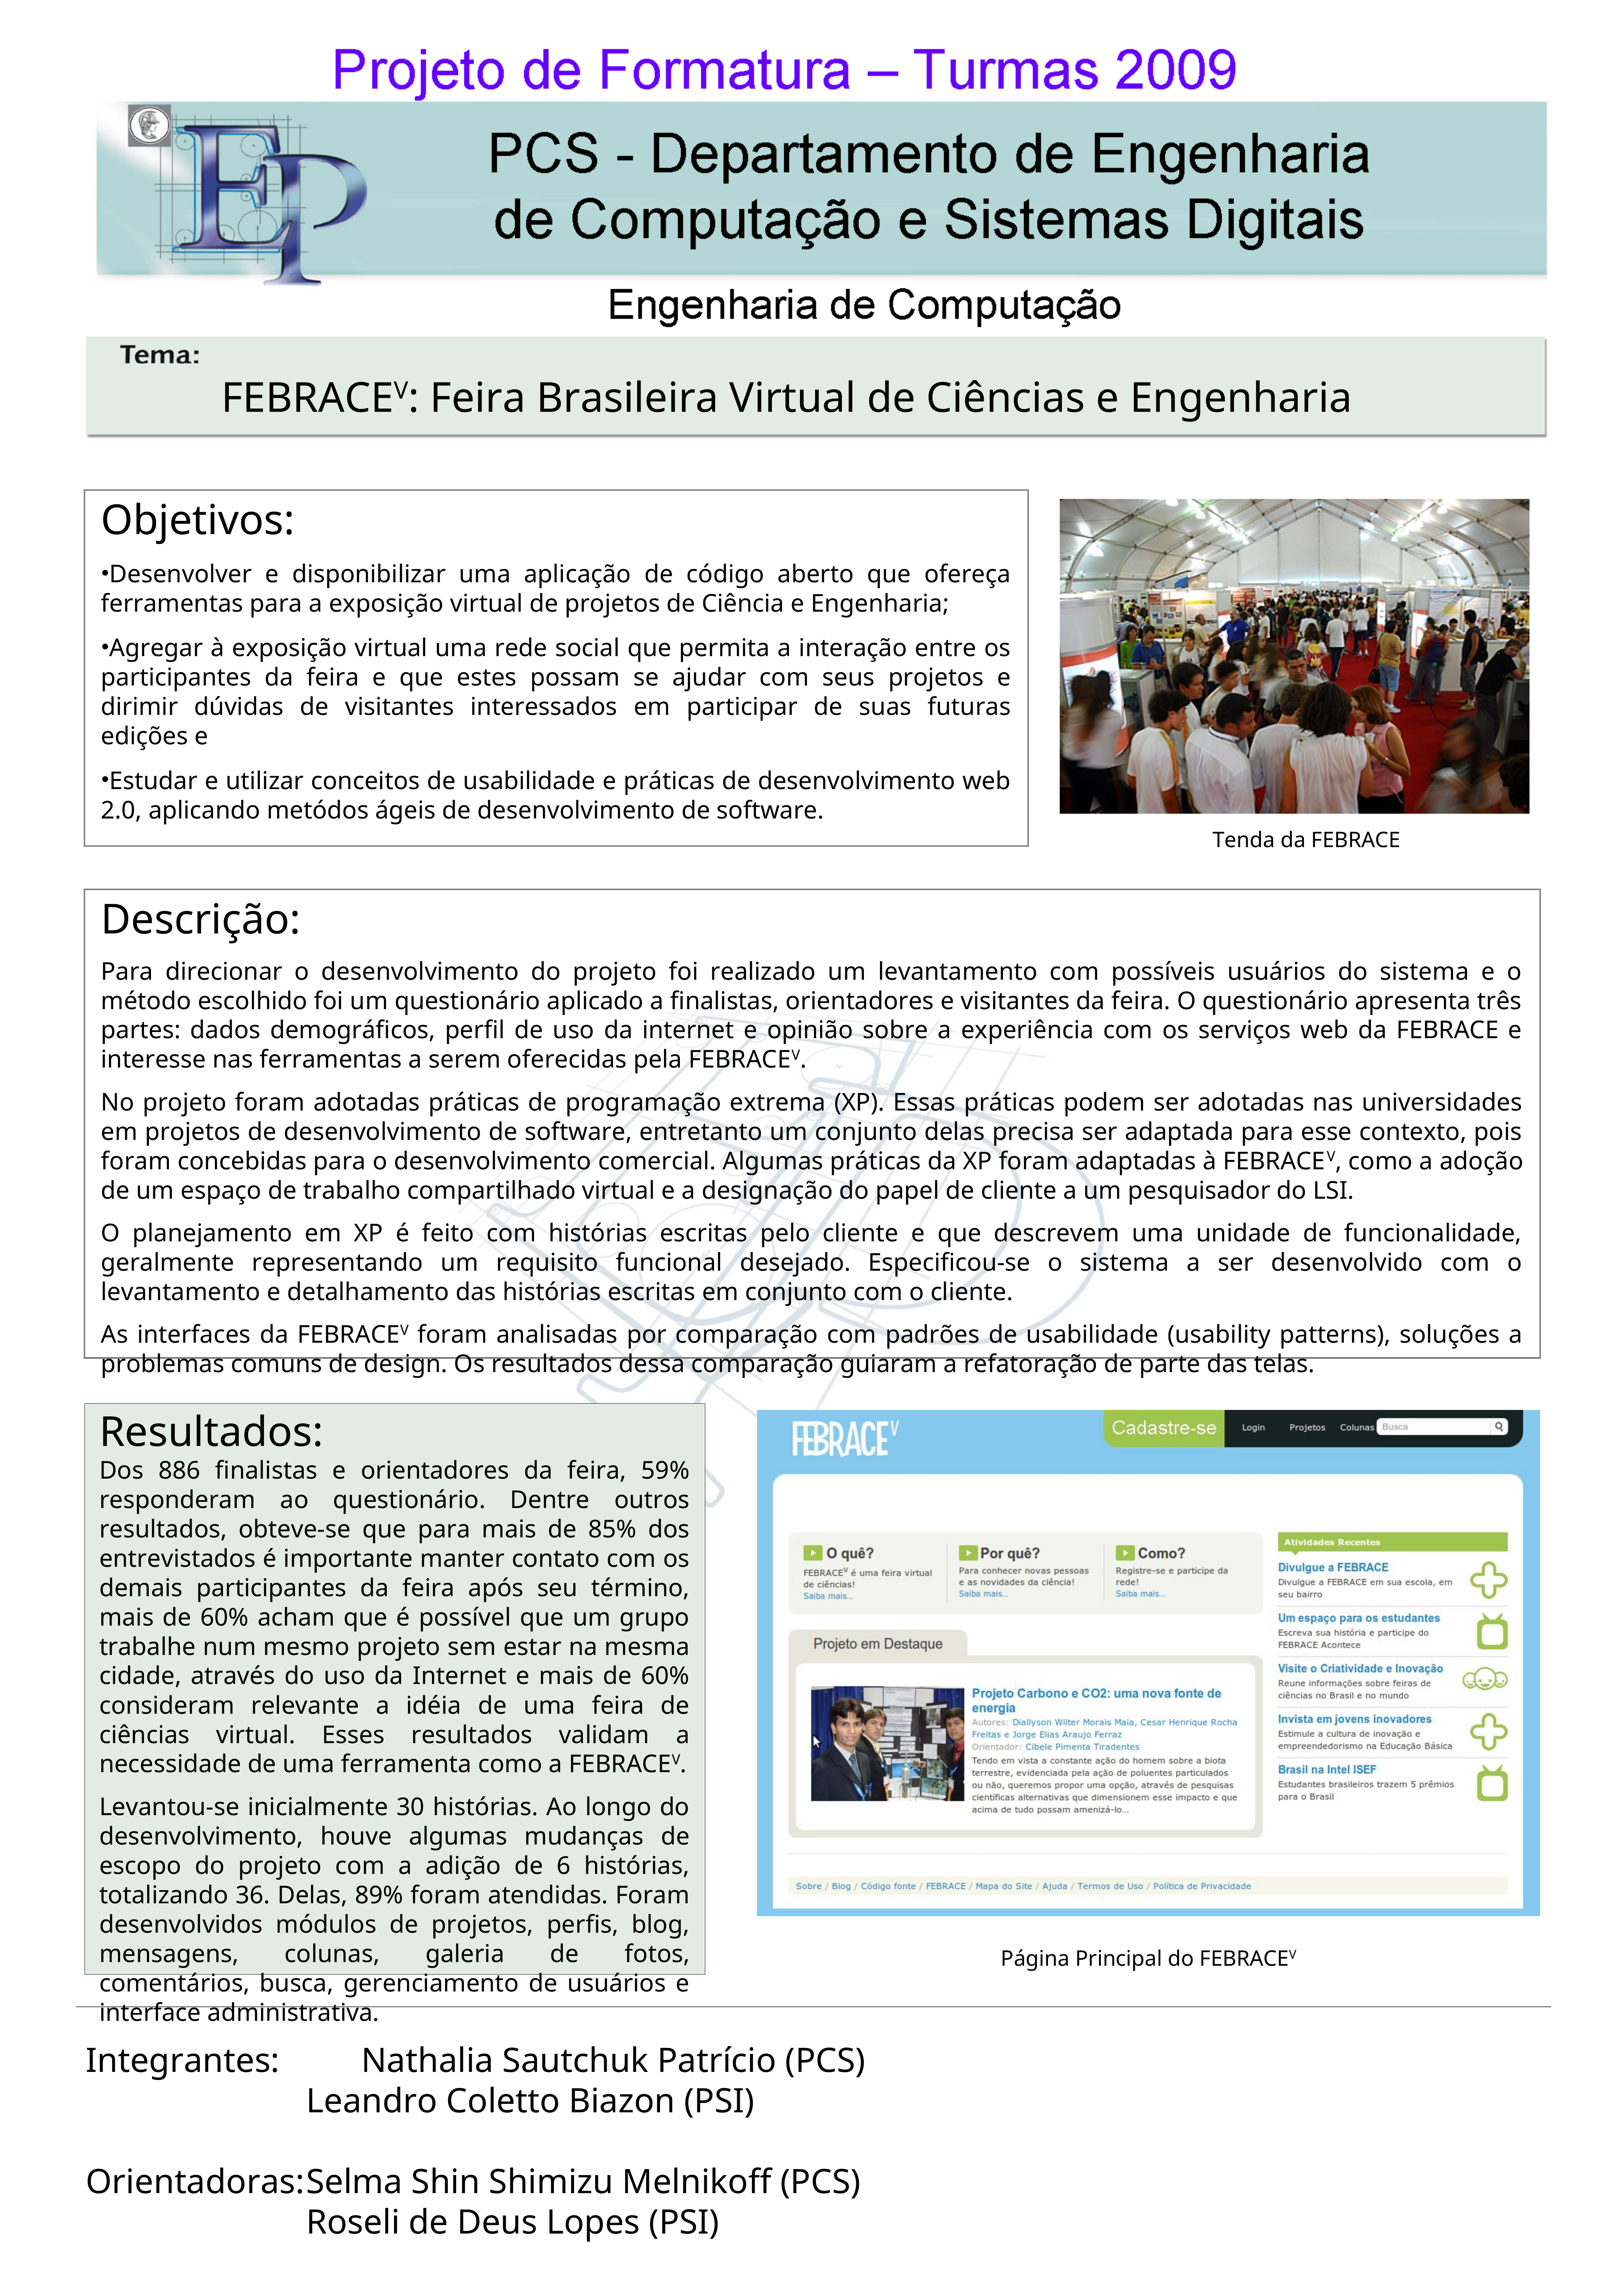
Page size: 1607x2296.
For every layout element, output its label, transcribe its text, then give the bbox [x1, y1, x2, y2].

text_box Descrição: Para direcionar o desenvolvimento do projeto foi realizado um levantamento com possíveis usuários do sistema e o método escolhido foi um questionário aplicado a finalistas, orientadores e visitantes da feira. O questionário apresenta três partes: dados demográficos, perfil de uso da internet e opinião sobre a experiência com os serviços web da FEBRACE e interesse nas ferramentas a serem oferecidas pela FEBRACEV. No projeto foram adotadas práticas de programação extrema (XP). Essas práticas podem ser adotadas nas universidades em projetos de desenvolvimento de software, entretanto um conjunto delas precisa ser adaptada para esse contexto, pois foram concebidas para o desenvolvimento comercial. Algumas práticas da XP foram adaptadas à FEBRACEV, como a adoção de um espaço de trabalho compartilhado virtual e a designação do papel de cliente a um pesquisador do LSI. O planejamento em XP é feito com histórias escritas pelo cliente e que descrevem uma unidade de funcionalidade, geralmente representando um requisito funcional desejado. Especificou-se o sistema a ser desenvolvido com o levantamento e detalhamento das histórias escritas em conjunto com o cliente. As interfaces da FEBRACEV foram analisadas por comparação com padrões de usabilidade (usability patterns), soluções a problemas comuns de design. Os resultados dessa comparação guiaram a refatoração de parte das telas. [84, 889, 1540, 1358]
text_box Objetivos: Desenvolver e disponibilizar uma aplicação de código aberto que ofereça ferramentas para a exposição virtual de projetos de Ciência e Engenharia; Agregar à exposição virtual uma rede social que permita a interação entre os participantes da feira e que estes possam se ajudar com seus projetos e dirimir dúvidas de visitantes interessados em participar de suas futuras edições e Estudar e utilizar conceitos de usabilidade e práticas de desenvolvimento web 2.0, aplicando metódos ágeis de desenvolvimento de software. [84, 490, 1028, 846]
picture [6, 6, 1607, 2296]
text_box Página Principal do FEBRACEV [987, 1941, 1311, 1973]
text_box Integrantes: Nathalia Sautchuk Patrício (PCS) Leandro Coletto Biazon (PSI) Orientadoras: Selma Shin Shimizu Melnikoff (PCS) Roseli de Deus Lopes (PSI) [80, 2036, 796, 2243]
text_box Tenda da FEBRACE [1145, 823, 1469, 854]
text_box FEBRACEV: Feira Brasileira Virtual de Ciências e Engenharia [216, 368, 1226, 423]
text_box Resultados: Dos 886 finalistas e orientadores da feira, 59% responderam ao questionário. Dentre outros resultados, obteve-se que para mais de 85% dos entrevistados é importante manter contato com os demais participantes da feira após seu término, mais de 60% acham que é possível que um grupo trabalhe num mesmo projeto sem estar na mesma cidade, através do uso da Internet e mais de 60% consideram relevante a idéia de uma feira de ciências virtual. Esses resultados validam a necessidade de uma ferramenta como a FEBRACEV. Levantou-se inicialmente 30 histórias. Ao longo do desenvolvimento, houve algumas mudanças de escopo do projeto com a adição de 6 histórias, totalizando 36. Delas, 89% foram atendidas. Foram desenvolvidos módulos de projetos, perfis, blog, mensagens, colunas, galeria de fotos, comentários, busca, gerenciamento de usuários e interface administrativa. [84, 1403, 705, 1975]
